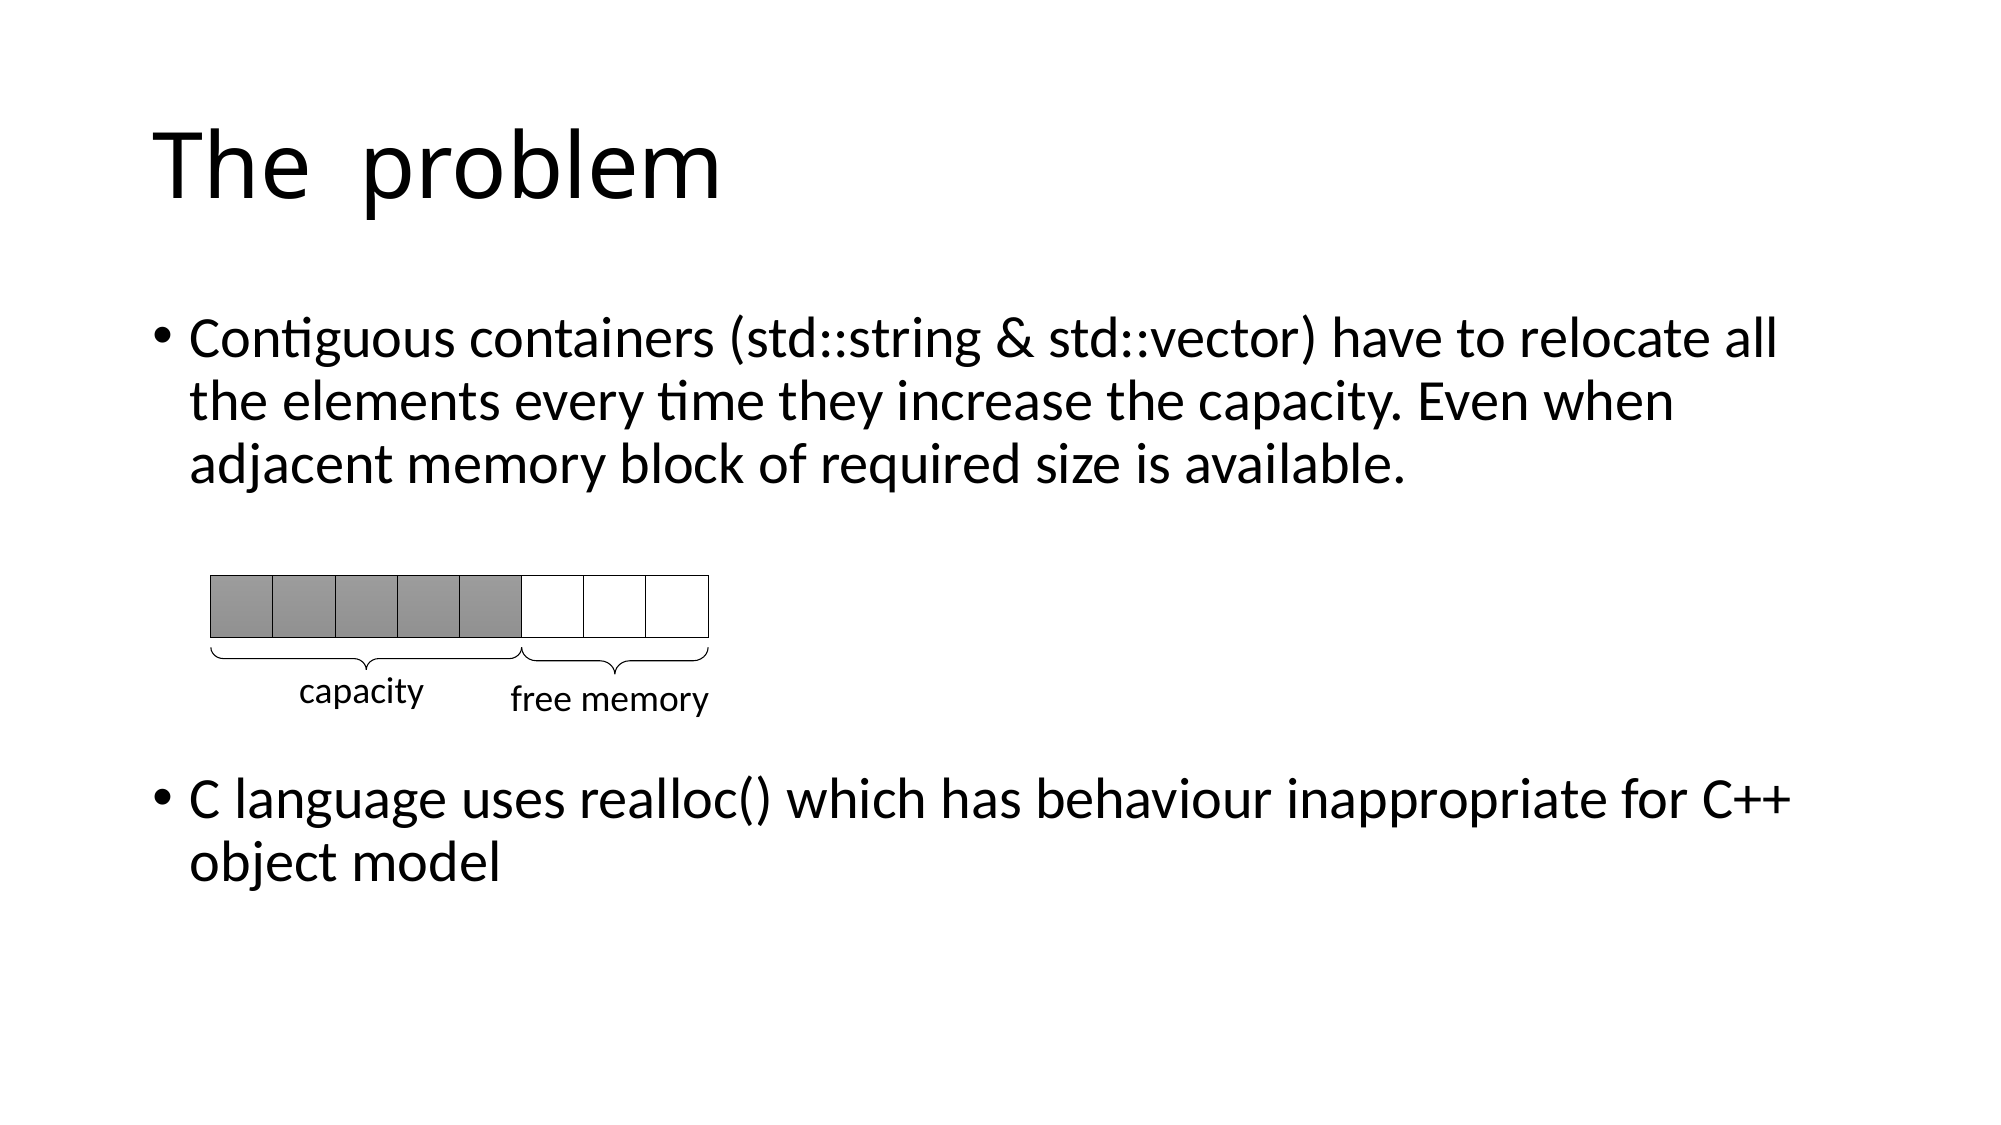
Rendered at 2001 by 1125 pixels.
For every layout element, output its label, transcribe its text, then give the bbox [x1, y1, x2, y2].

text_box capacity [284, 658, 448, 719]
title The problem [137, 59, 1863, 278]
text_box free memory [495, 666, 734, 726]
list Contiguous containers (std::string & std::vector) have to relocate all the elements every time they increase the capacity. Even when adjacent memory block of required size is available. C language uses realloc() which has behaviour inappropriate for C++ object model [137, 299, 1863, 1014]
text_box [210, 575, 709, 638]
